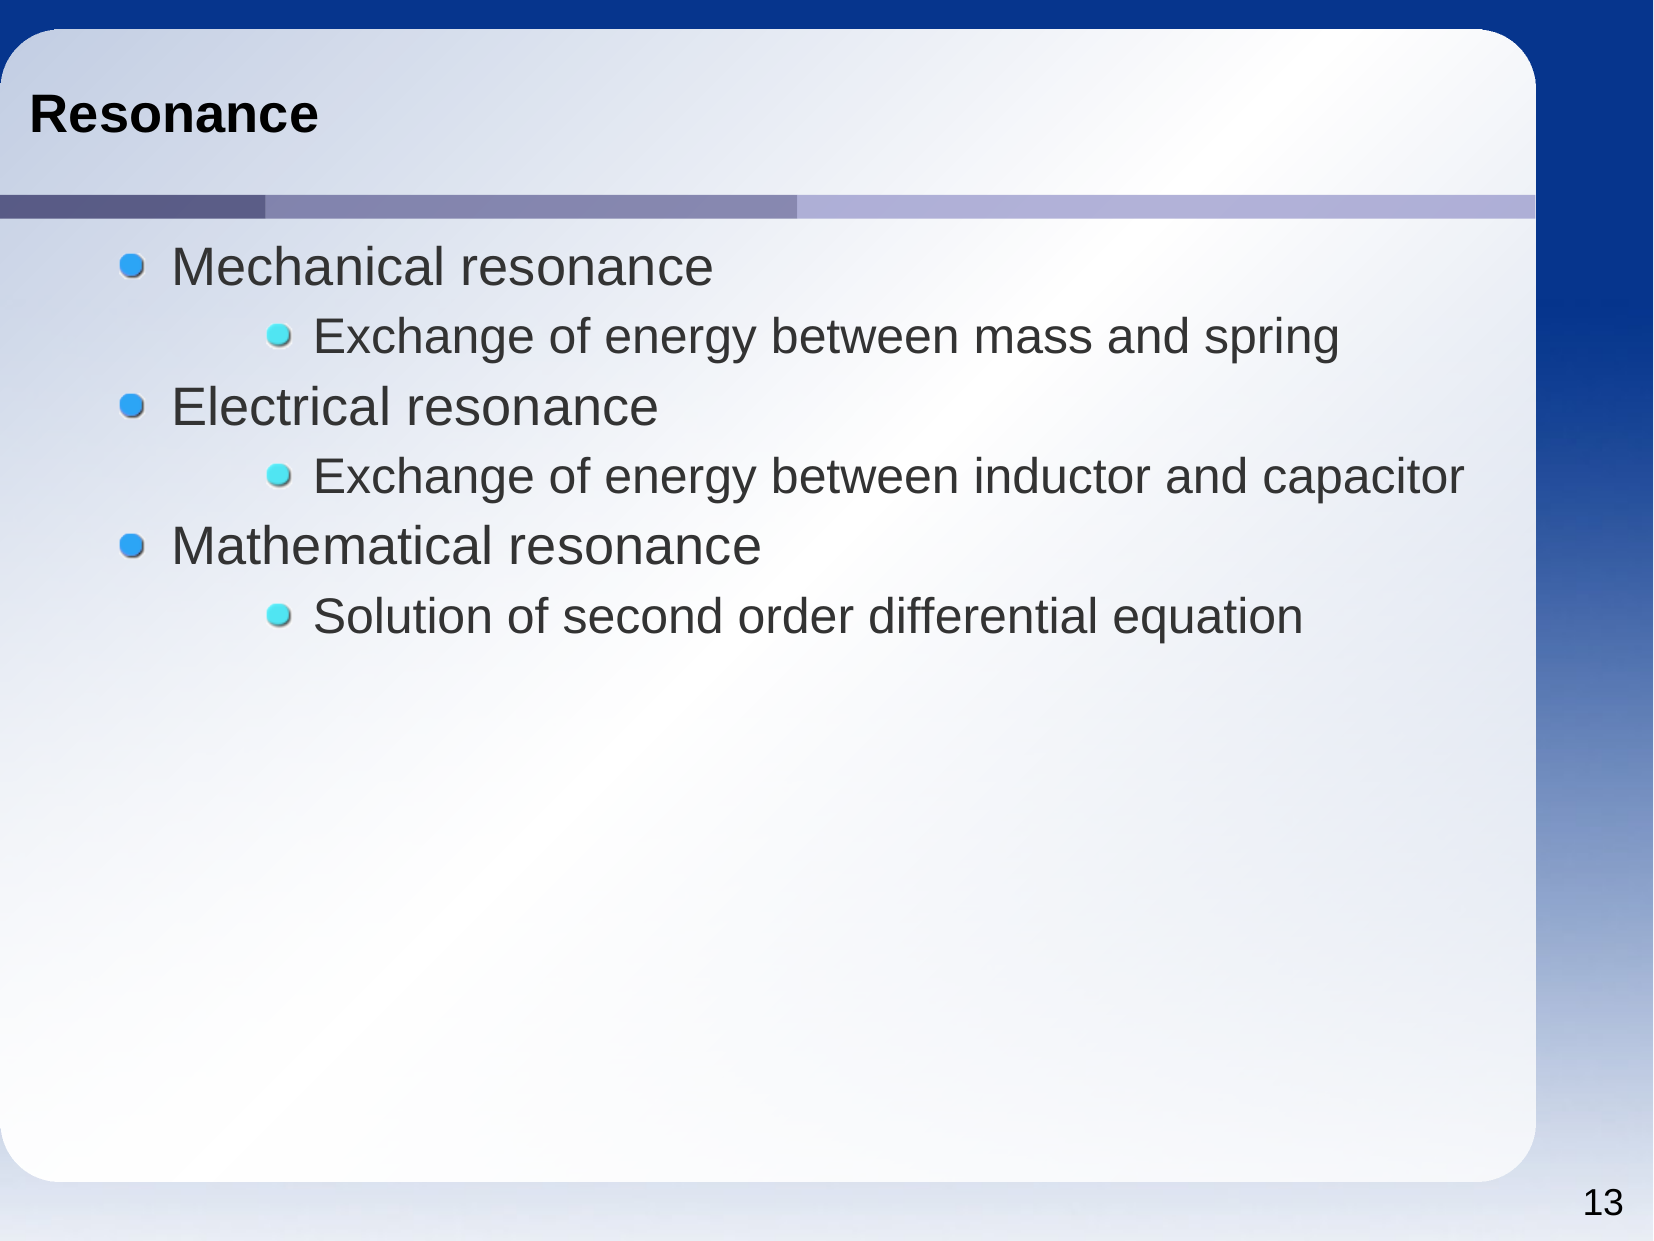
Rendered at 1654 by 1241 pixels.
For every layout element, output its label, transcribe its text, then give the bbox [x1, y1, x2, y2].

list Mechanical resonance Exchange of energy between mass and spring Electrical resonance Exchange of energy between inductor and capacitor Mathematical resonance Solution of second order differential equation [29, 236, 1506, 1152]
title Resonance [29, 49, 1506, 178]
picture [0, 0, 1654, 1241]
